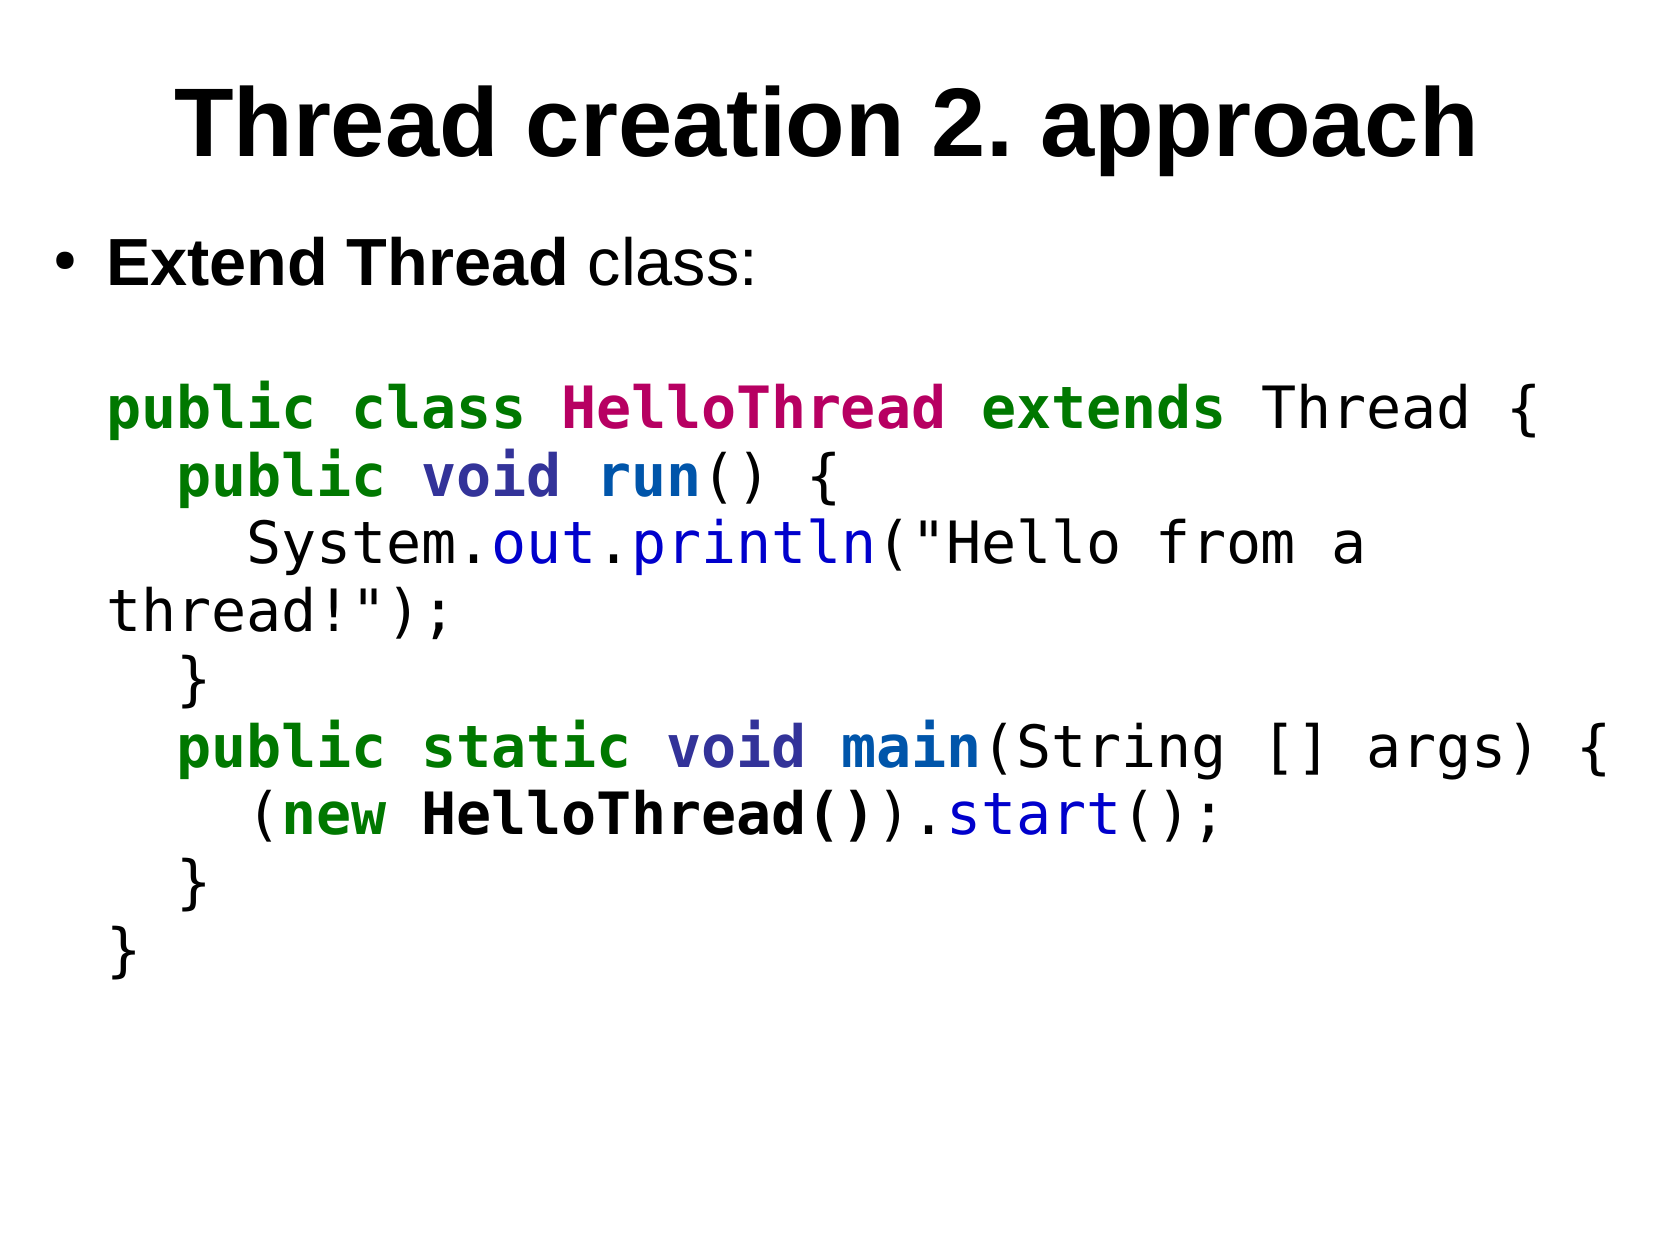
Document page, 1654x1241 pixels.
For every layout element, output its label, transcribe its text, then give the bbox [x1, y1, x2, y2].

title Thread creation 2. approach [82, 49, 1571, 196]
list Extend Thread class: public class HelloThread extends Thread { public void run() { System.out.println("Hello from a thread!"); } public static void main(String [] args) { (new HelloThread()).start(); } } [35, 225, 1630, 1186]
